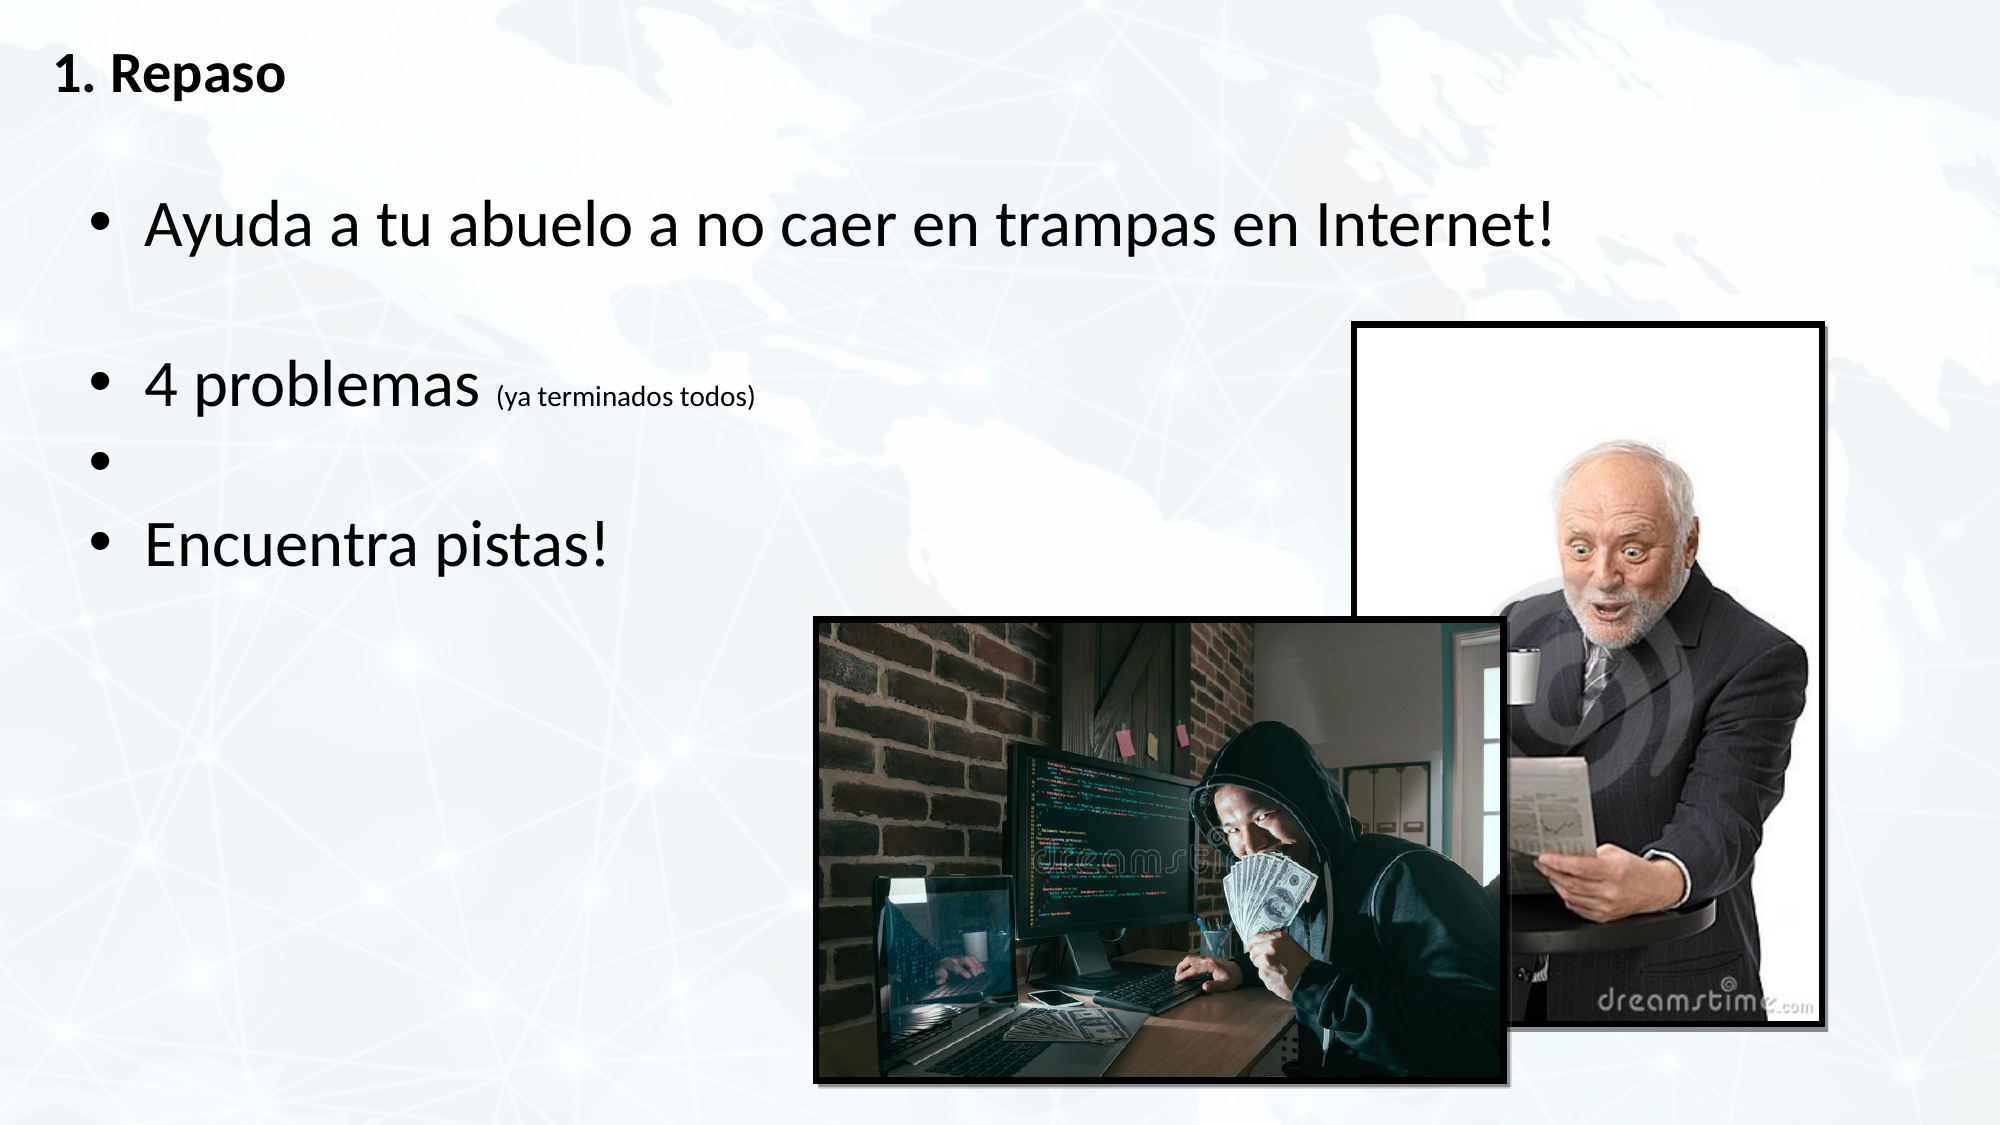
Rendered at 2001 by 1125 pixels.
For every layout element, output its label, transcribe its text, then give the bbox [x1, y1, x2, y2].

picture [0, 0, 2000, 1125]
text_box 1. Repaso [37, 27, 530, 113]
text_box Ayuda a tu abuelo a no caer en trampas en Internet! 4 problemas (ya terminados todos) Encuentra pistas! [73, 165, 1657, 587]
